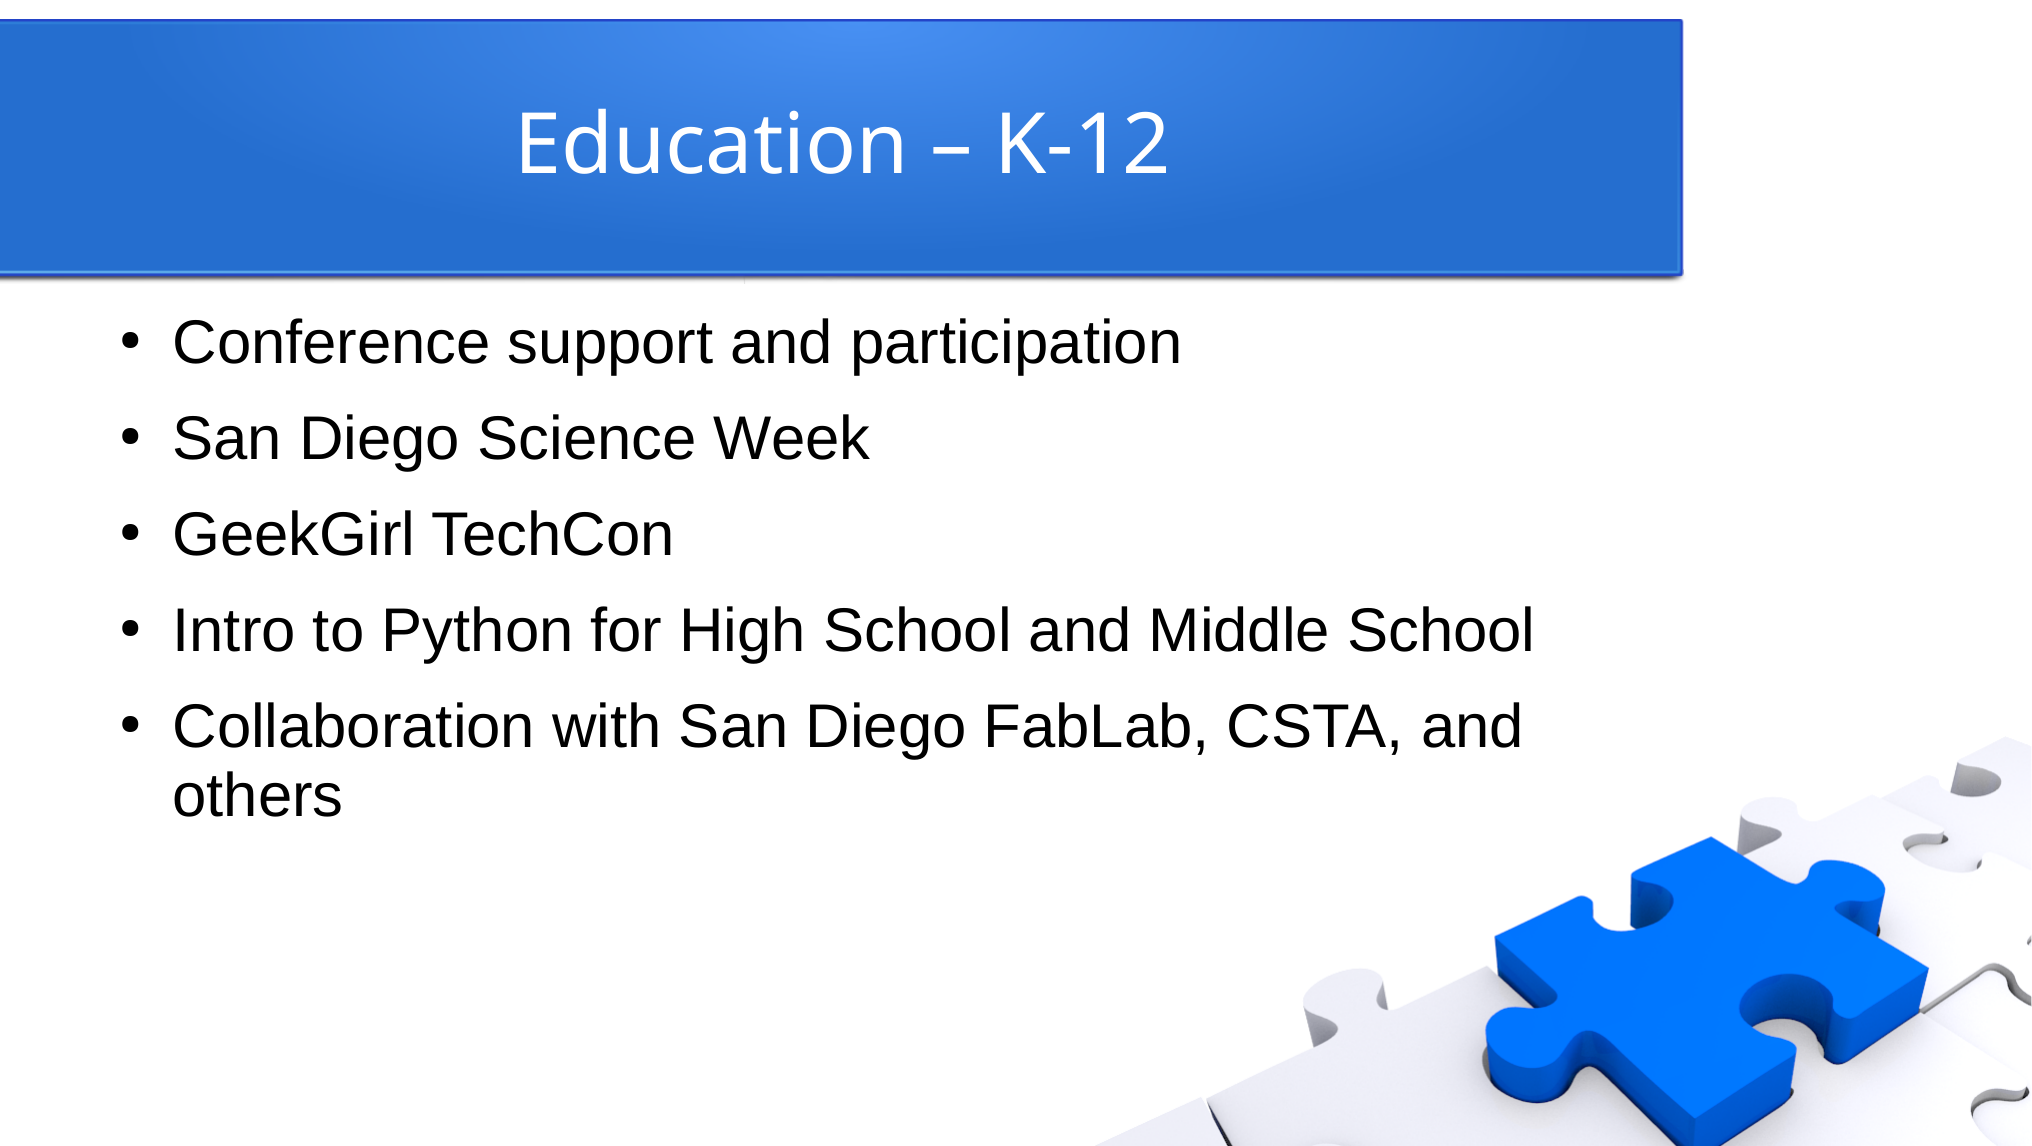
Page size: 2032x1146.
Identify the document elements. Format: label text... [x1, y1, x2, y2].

list Conference support and participation San Diego Science Week GeekGirl TechCon Intro to Python for High School and Middle School Collaboration with San Diego FabLab, CSTA, and others [101, 307, 1619, 972]
picture [0, 19, 1689, 284]
title Education – K-12 [101, 45, 1666, 237]
picture [1071, 605, 2032, 1146]
